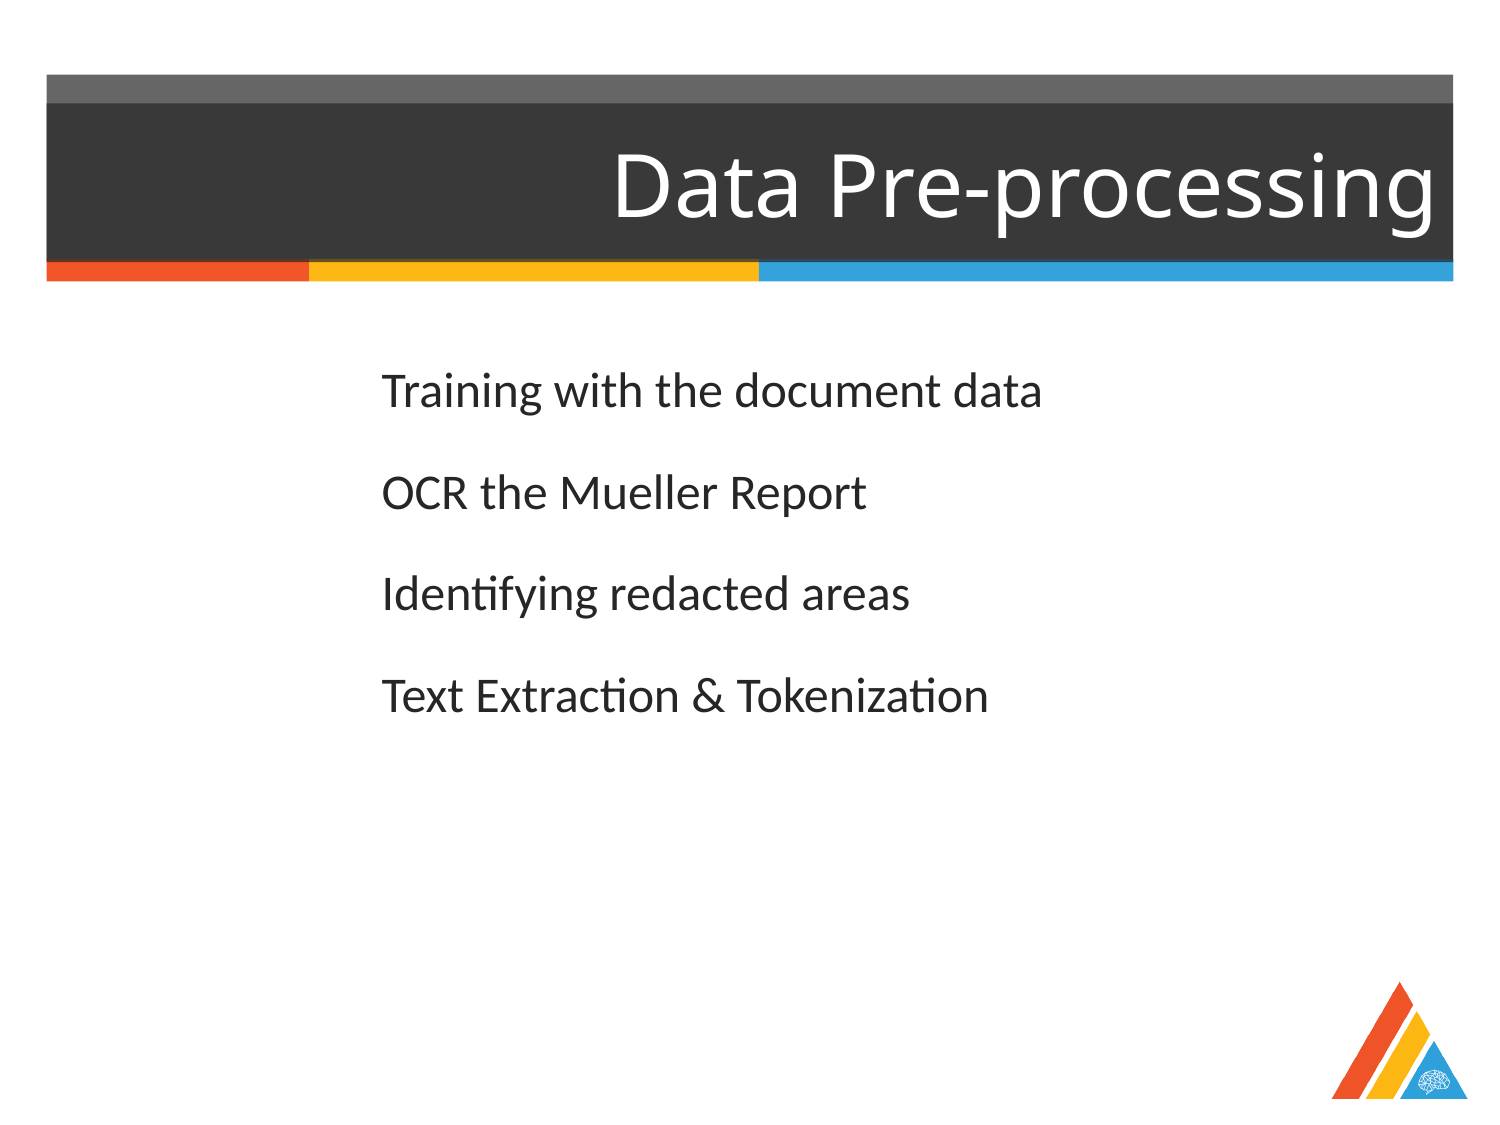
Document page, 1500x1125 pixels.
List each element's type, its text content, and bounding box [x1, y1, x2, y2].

list Training with the document data OCR the Mueller Report Identifying redacted areas Text Extraction & Tokenization [292, 350, 1454, 1005]
title Data Pre-processing [46, 103, 1454, 263]
picture [1331, 981, 1468, 1099]
